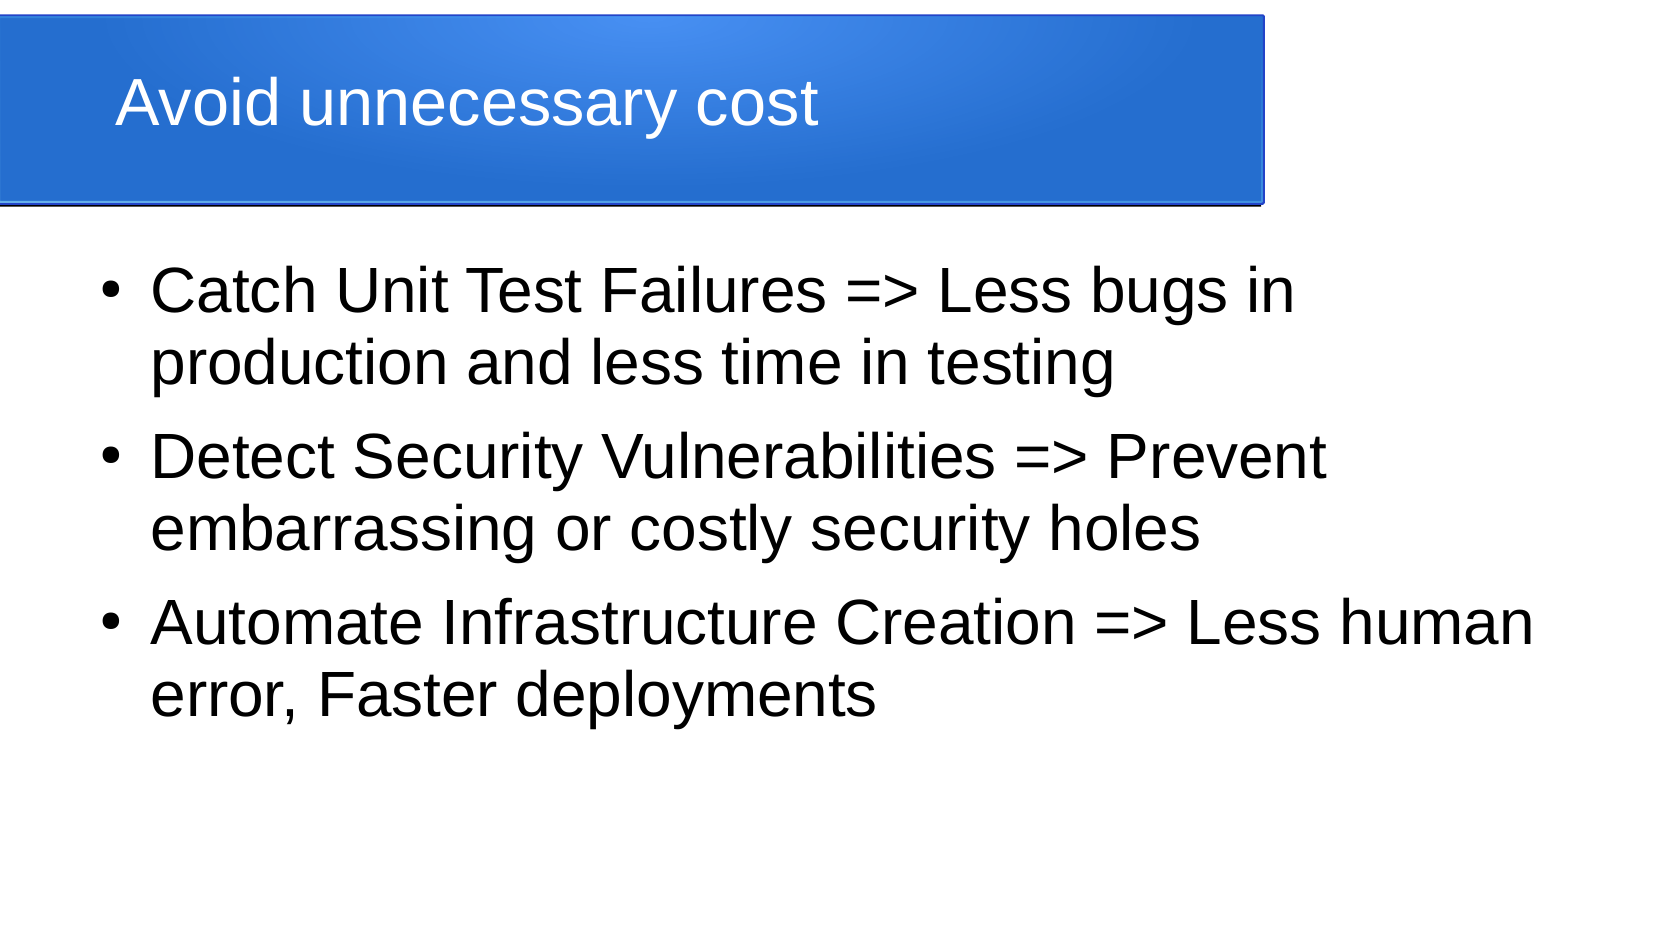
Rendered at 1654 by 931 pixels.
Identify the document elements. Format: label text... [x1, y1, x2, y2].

list Catch Unit Test Failures => Less bugs in production and less time in testing Detect Security Vulnerabilities => Prevent embarrassing or costly security holes Automate Infrastructure Creation => Less human error, Faster deployments [82, 255, 1571, 826]
title Avoid unnecessary cost [45, 0, 1280, 205]
